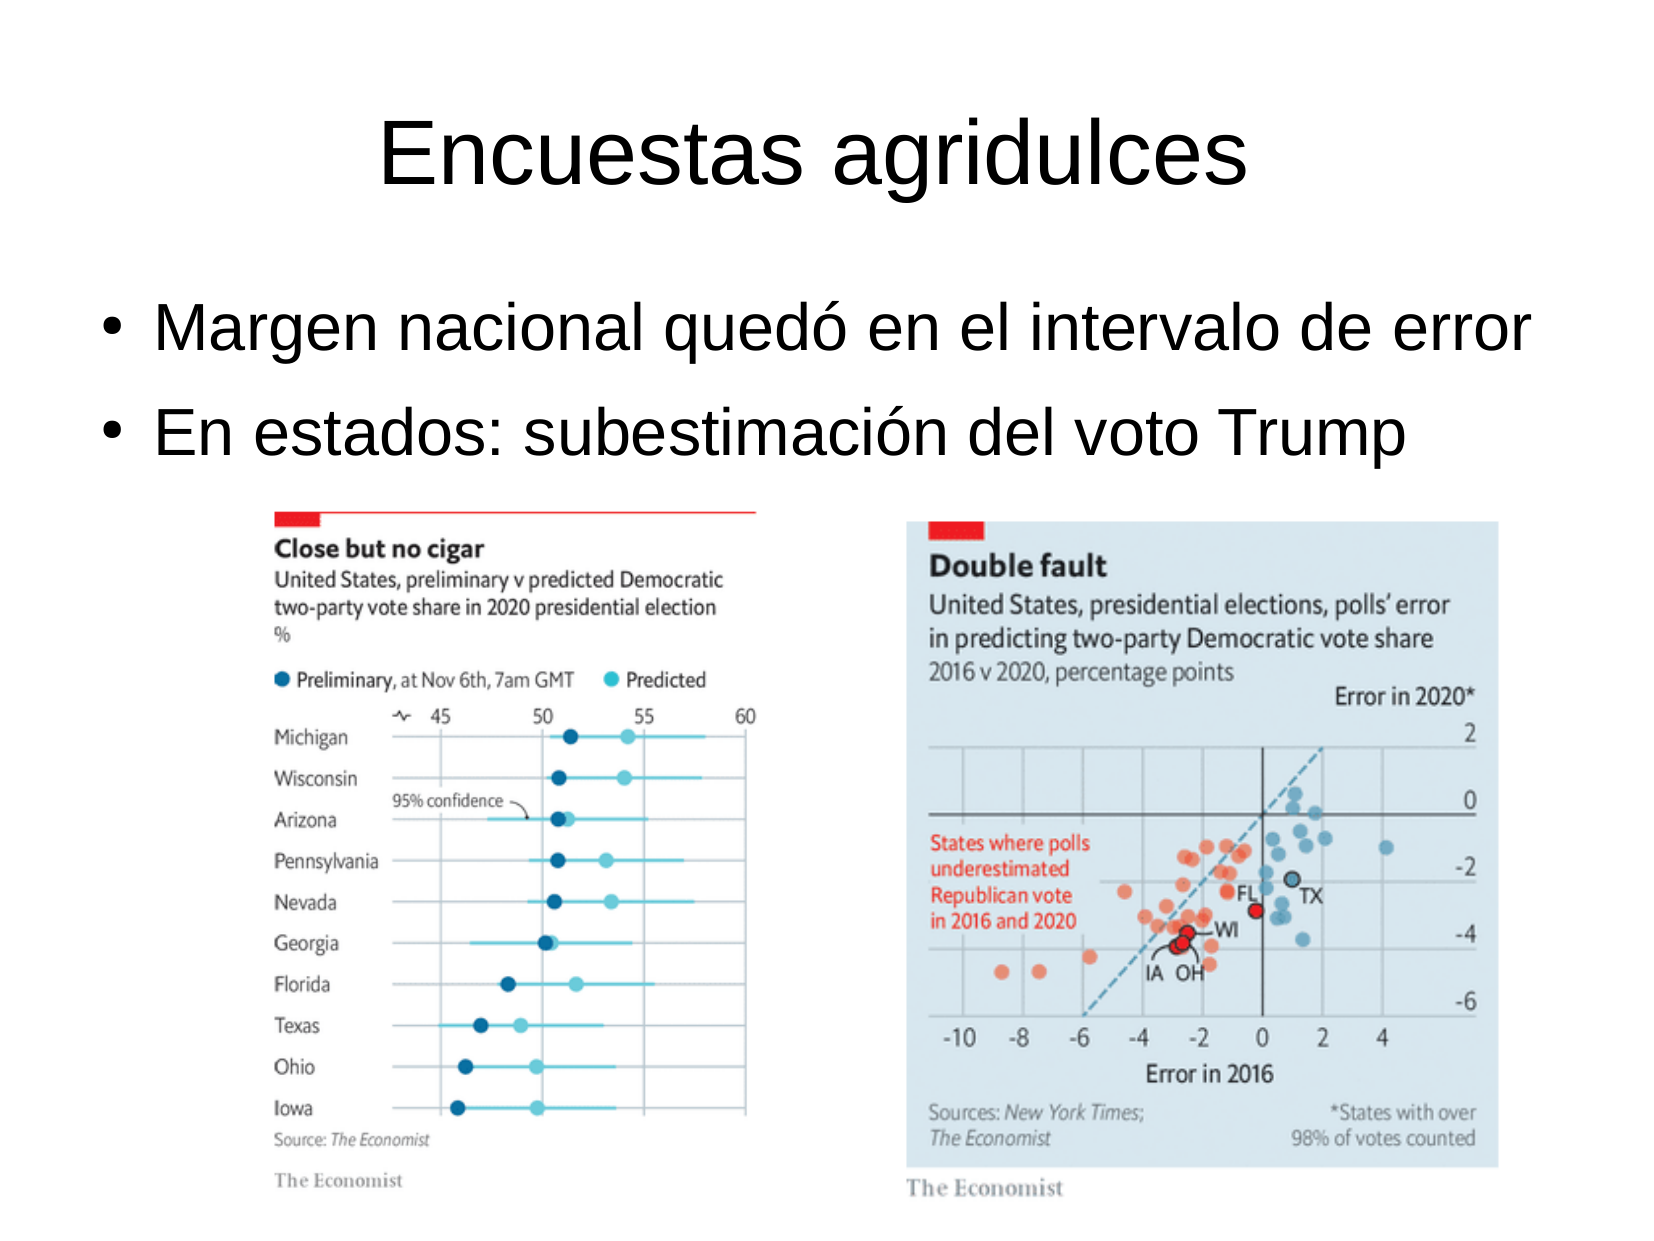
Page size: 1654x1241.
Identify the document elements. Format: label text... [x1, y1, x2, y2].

title Encuestas agridulces [82, 49, 1571, 257]
list Margen nacional quedó en el intervalo de error En estados: subestimación del voto Trump [82, 290, 1571, 1010]
picture [270, 504, 768, 1196]
picture [905, 520, 1501, 1211]
